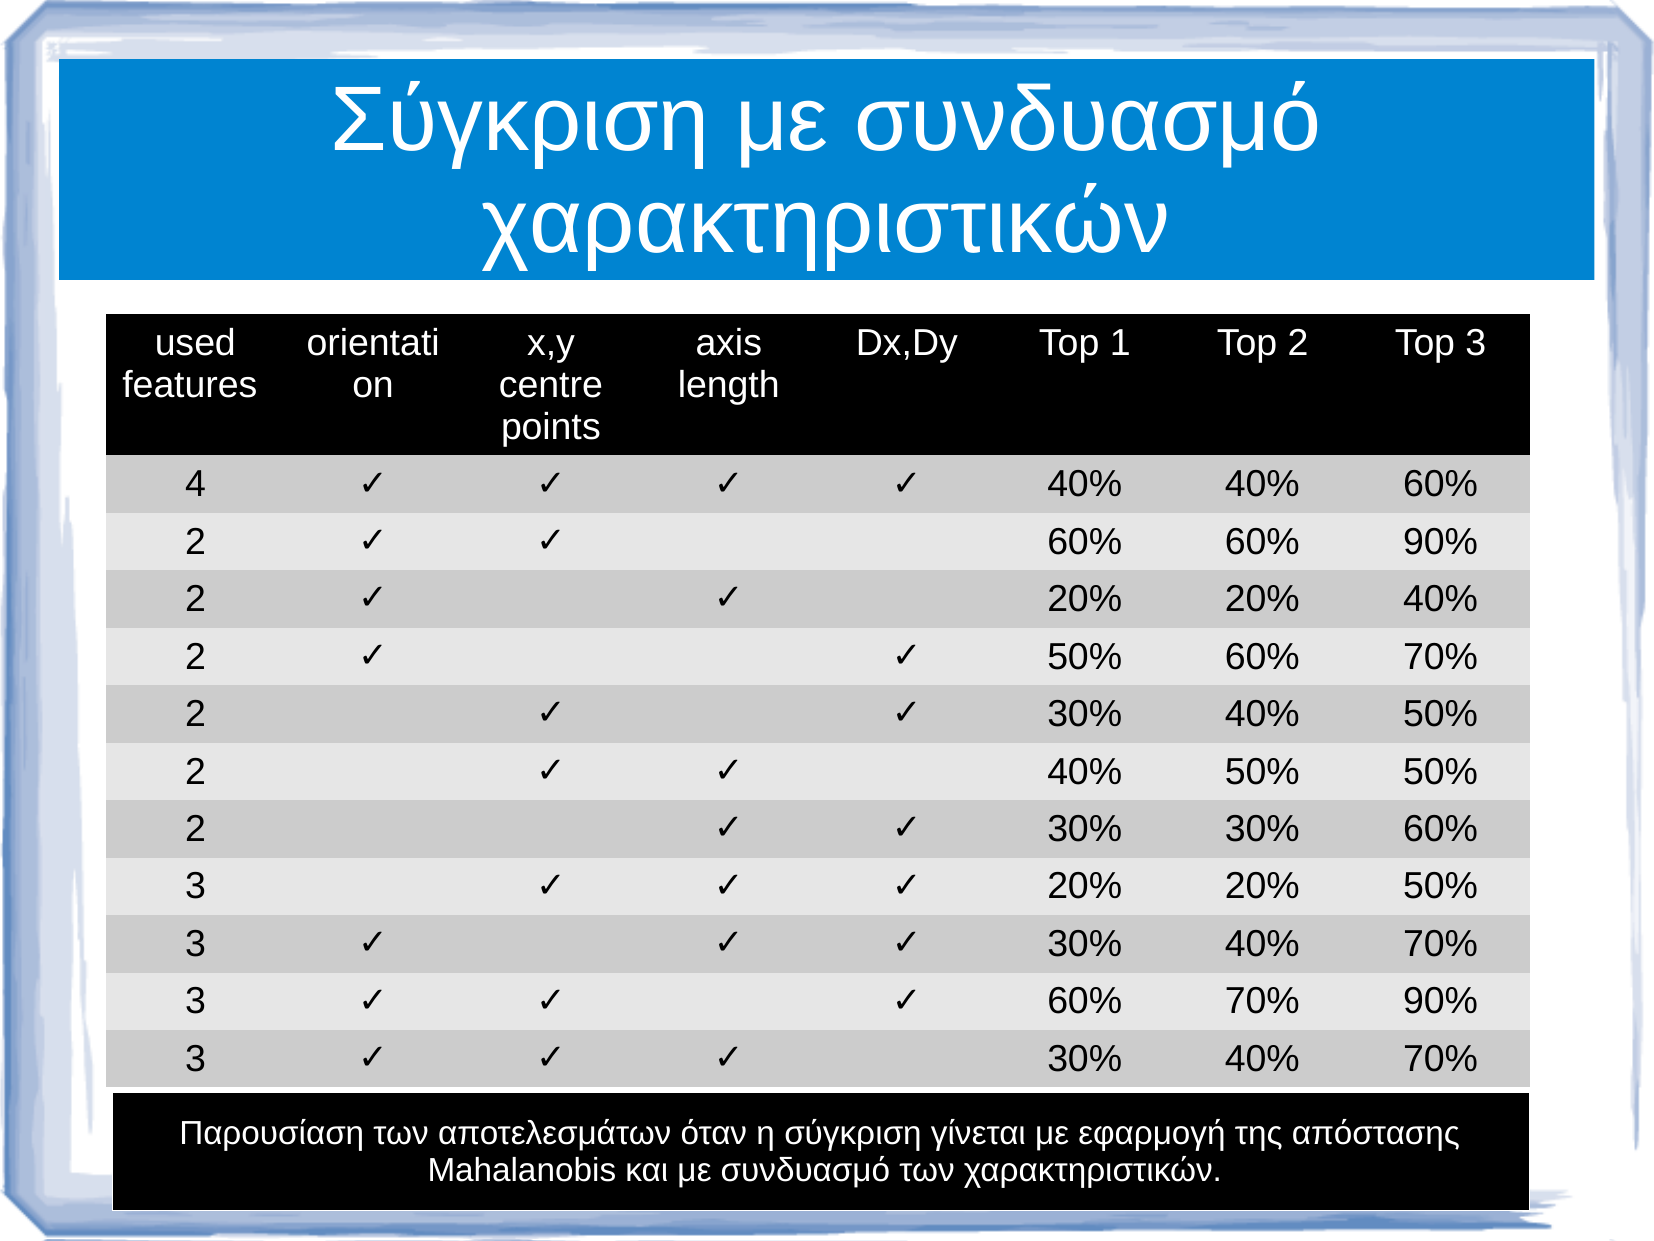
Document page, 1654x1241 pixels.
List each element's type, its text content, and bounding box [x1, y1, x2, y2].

table_cell 3 [106, 973, 284, 1030]
table_cell ✓ [818, 973, 996, 1030]
table_cell ✓ [818, 915, 996, 973]
table_cell 70% [1174, 973, 1351, 1030]
table_cell 3 [106, 915, 284, 973]
table_header axis length [640, 314, 818, 455]
table_cell 2 [106, 685, 284, 743]
table_cell 50% [1174, 743, 1351, 800]
table_cell 4 [106, 455, 284, 513]
table_cell [640, 973, 818, 1030]
table_cell ✓ [640, 858, 818, 915]
table_cell ✓ [284, 915, 462, 973]
table_header Top 1 [996, 314, 1174, 455]
table_cell ✓ [640, 455, 818, 513]
table_header orientation [284, 314, 462, 455]
table_cell ✓ [284, 973, 462, 1030]
table_cell ✓ [284, 570, 462, 628]
table_cell [462, 800, 640, 858]
table_cell ✓ [462, 743, 640, 800]
table_cell 70% [1351, 628, 1530, 685]
table_cell 40% [1174, 915, 1351, 973]
table_cell ✓ [818, 685, 996, 743]
table_cell [284, 858, 462, 915]
table_cell ✓ [818, 628, 996, 685]
table_cell [818, 743, 996, 800]
table_header used features [106, 314, 284, 455]
table_cell 2 [106, 743, 284, 800]
table_cell [462, 570, 640, 628]
table_cell ✓ [284, 455, 462, 513]
table_cell 2 [106, 800, 284, 858]
table_cell [284, 685, 462, 743]
table_cell 50% [1351, 685, 1530, 743]
table_cell 60% [996, 513, 1174, 570]
table_cell 20% [996, 858, 1174, 915]
table_cell [818, 1030, 996, 1087]
table_cell ✓ [640, 570, 818, 628]
table_cell [284, 800, 462, 858]
table_cell 60% [1174, 513, 1351, 570]
table_header Top 3 [1351, 314, 1530, 455]
table_cell ✓ [640, 1030, 818, 1087]
table_cell [640, 513, 818, 570]
table_cell 30% [996, 800, 1174, 858]
table_cell ✓ [818, 858, 996, 915]
title Σύγκριση με συνδυασμό χαρακτηριστικών [59, 59, 1595, 280]
table_cell ✓ [462, 973, 640, 1030]
table_cell ✓ [462, 455, 640, 513]
table_cell [640, 628, 818, 685]
table_cell ✓ [462, 1030, 640, 1087]
table_cell 20% [1174, 570, 1351, 628]
table_cell ✓ [462, 685, 640, 743]
table_cell ✓ [284, 513, 462, 570]
table_cell 3 [106, 1030, 284, 1087]
table_cell ✓ [284, 1030, 462, 1087]
table_cell 2 [106, 513, 284, 570]
picture [0, 0, 1654, 1241]
table_cell [818, 570, 996, 628]
table_cell [462, 628, 640, 685]
table_header Dx,Dy [818, 314, 996, 455]
table_cell ✓ [640, 915, 818, 973]
table_cell ✓ [640, 743, 818, 800]
table_cell 20% [1174, 858, 1351, 915]
table_cell 60% [1351, 455, 1530, 513]
table_cell [818, 513, 996, 570]
table_cell 3 [106, 858, 284, 915]
table_cell 60% [996, 973, 1174, 1030]
table_cell [462, 915, 640, 973]
table_cell 40% [1174, 685, 1351, 743]
table_cell 30% [996, 915, 1174, 973]
table_cell 30% [996, 1030, 1174, 1087]
table_cell 30% [996, 685, 1174, 743]
table_cell 70% [1351, 915, 1530, 973]
table_cell 2 [106, 628, 284, 685]
table_cell ✓ [462, 858, 640, 915]
table_cell ✓ [818, 455, 996, 513]
table_header Top 2 [1174, 314, 1351, 455]
table_cell ✓ [818, 800, 996, 858]
table_cell 40% [996, 743, 1174, 800]
table_cell [284, 743, 462, 800]
table_cell 60% [1351, 800, 1530, 858]
table_cell ✓ [462, 513, 640, 570]
table_header x,y centre points [462, 314, 640, 455]
table_cell 20% [996, 570, 1174, 628]
table_cell 30% [1174, 800, 1351, 858]
table_cell 40% [1174, 455, 1351, 513]
table_cell 40% [1174, 1030, 1351, 1087]
table_cell 50% [996, 628, 1174, 685]
table_cell ✓ [640, 800, 818, 858]
table_cell 2 [106, 570, 284, 628]
table_cell 90% [1351, 513, 1530, 570]
table_cell 40% [996, 455, 1174, 513]
table_cell 50% [1351, 743, 1530, 800]
table_cell 60% [1174, 628, 1351, 685]
text_box Παρουσίαση των αποτελεσμάτων όταν η σύγκριση γίνεται με εφαρμογή της απόστασης Mahalanobis και με συνδυασμό των χαρακτηριστικών. [112, 1092, 1530, 1211]
table_cell 90% [1351, 973, 1530, 1030]
table_cell [640, 685, 818, 743]
table_cell ✓ [284, 628, 462, 685]
table_cell 70% [1351, 1030, 1530, 1087]
table_cell 40% [1351, 570, 1530, 628]
table_cell 50% [1351, 858, 1530, 915]
